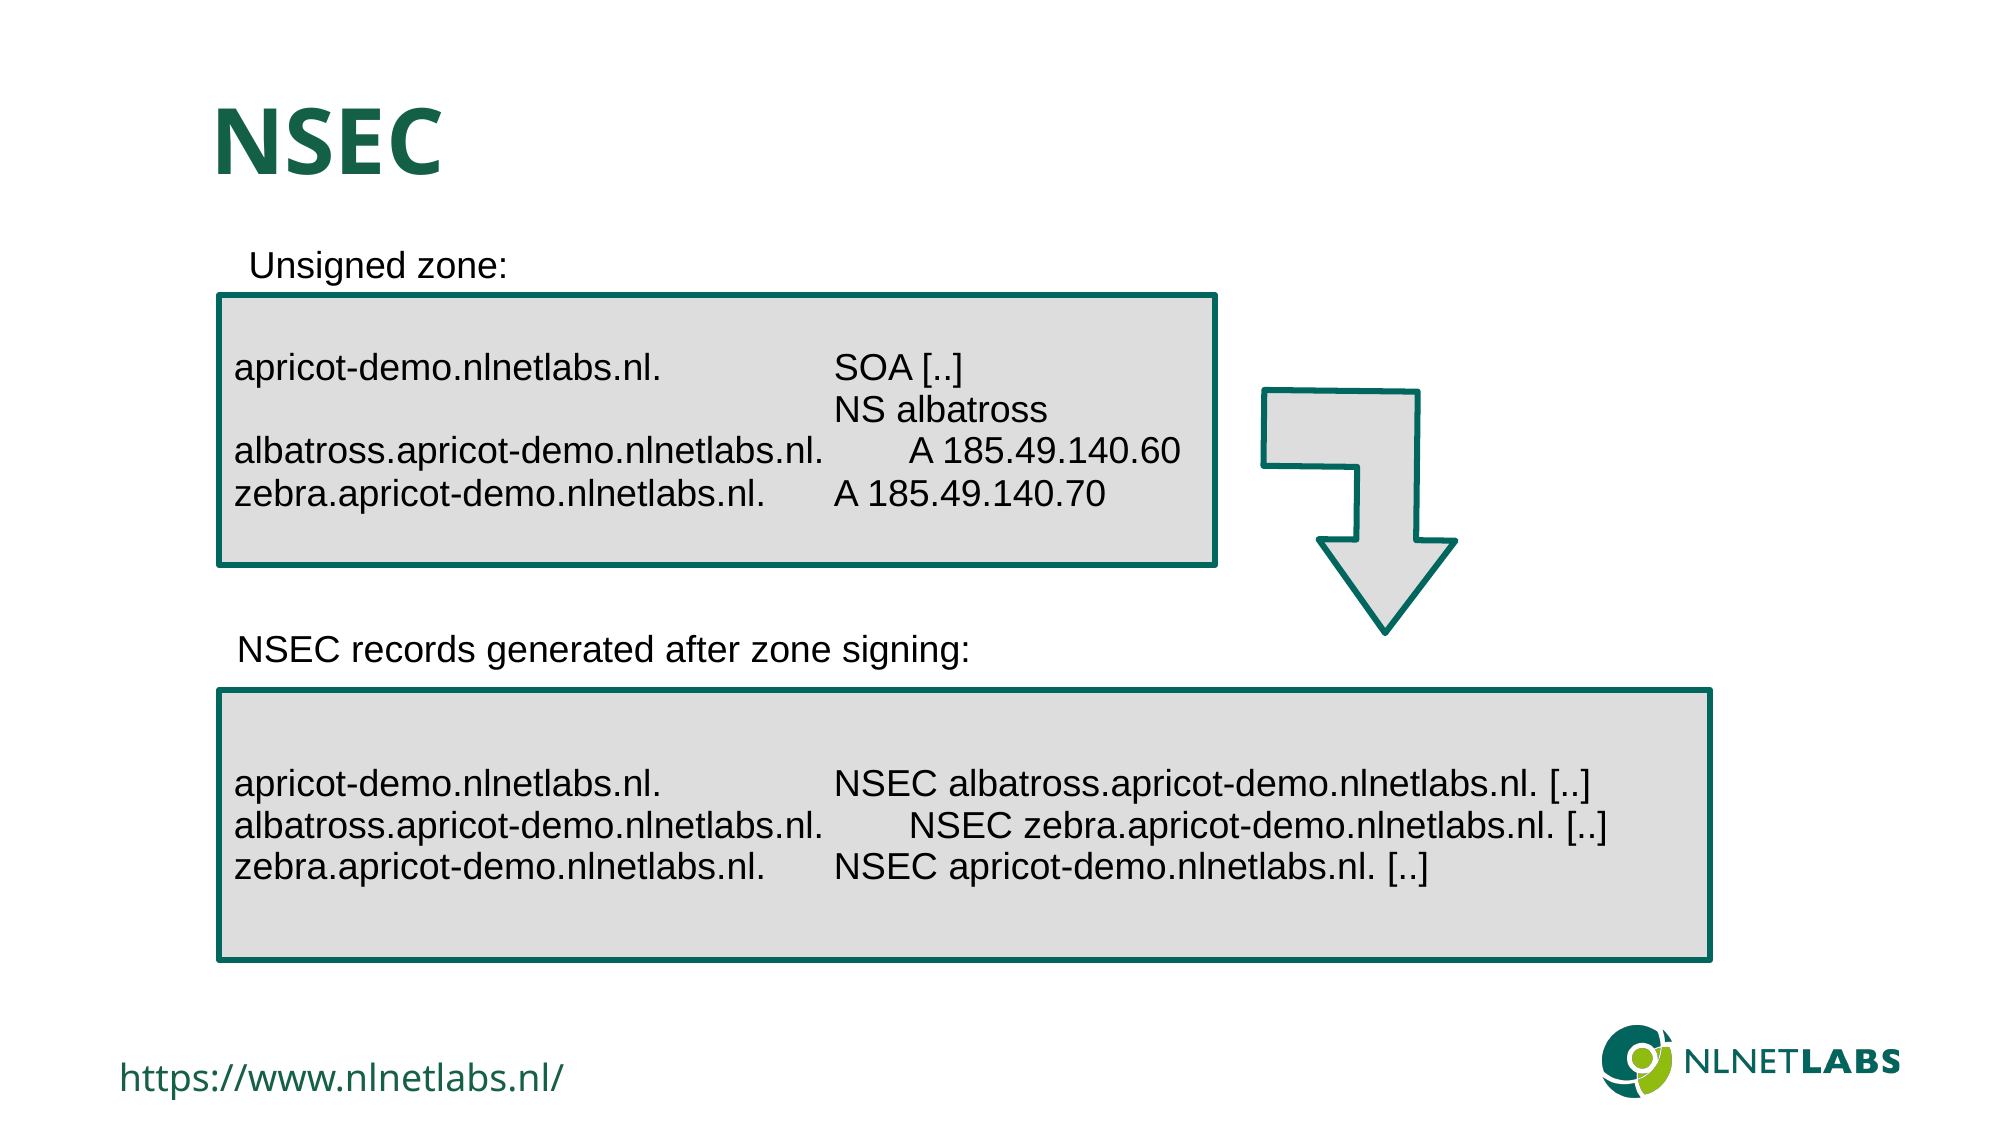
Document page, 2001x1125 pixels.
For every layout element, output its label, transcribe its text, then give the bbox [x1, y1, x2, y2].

text_box [1263, 389, 1456, 634]
picture [1602, 1025, 1900, 1098]
title NSEC [210, 44, 1900, 233]
text_box NSEC records generated after zone signing: [222, 621, 987, 678]
text_box apricot-demo.nlnetlabs.nl. NSEC albatross.apricot-demo.nlnetlabs.nl. [..] albatross.apricot-demo.nlnetlabs.nl. NSEC zebra.apricot-demo.nlnetlabs.nl. [..] zebra.apricot-demo.nlnetlabs.nl. NSEC apricot-demo.nlnetlabs.nl. [..] [219, 690, 1711, 961]
text_box Unsigned zone: [233, 237, 524, 295]
text_box apricot-demo.nlnetlabs.nl. SOA [..] NS albatross albatross.apricot-demo.nlnetlabs.nl. A 185.49.140.60 zebra.apricot-demo.nlnetlabs.nl. A 185.49.140.70 [219, 295, 1216, 566]
